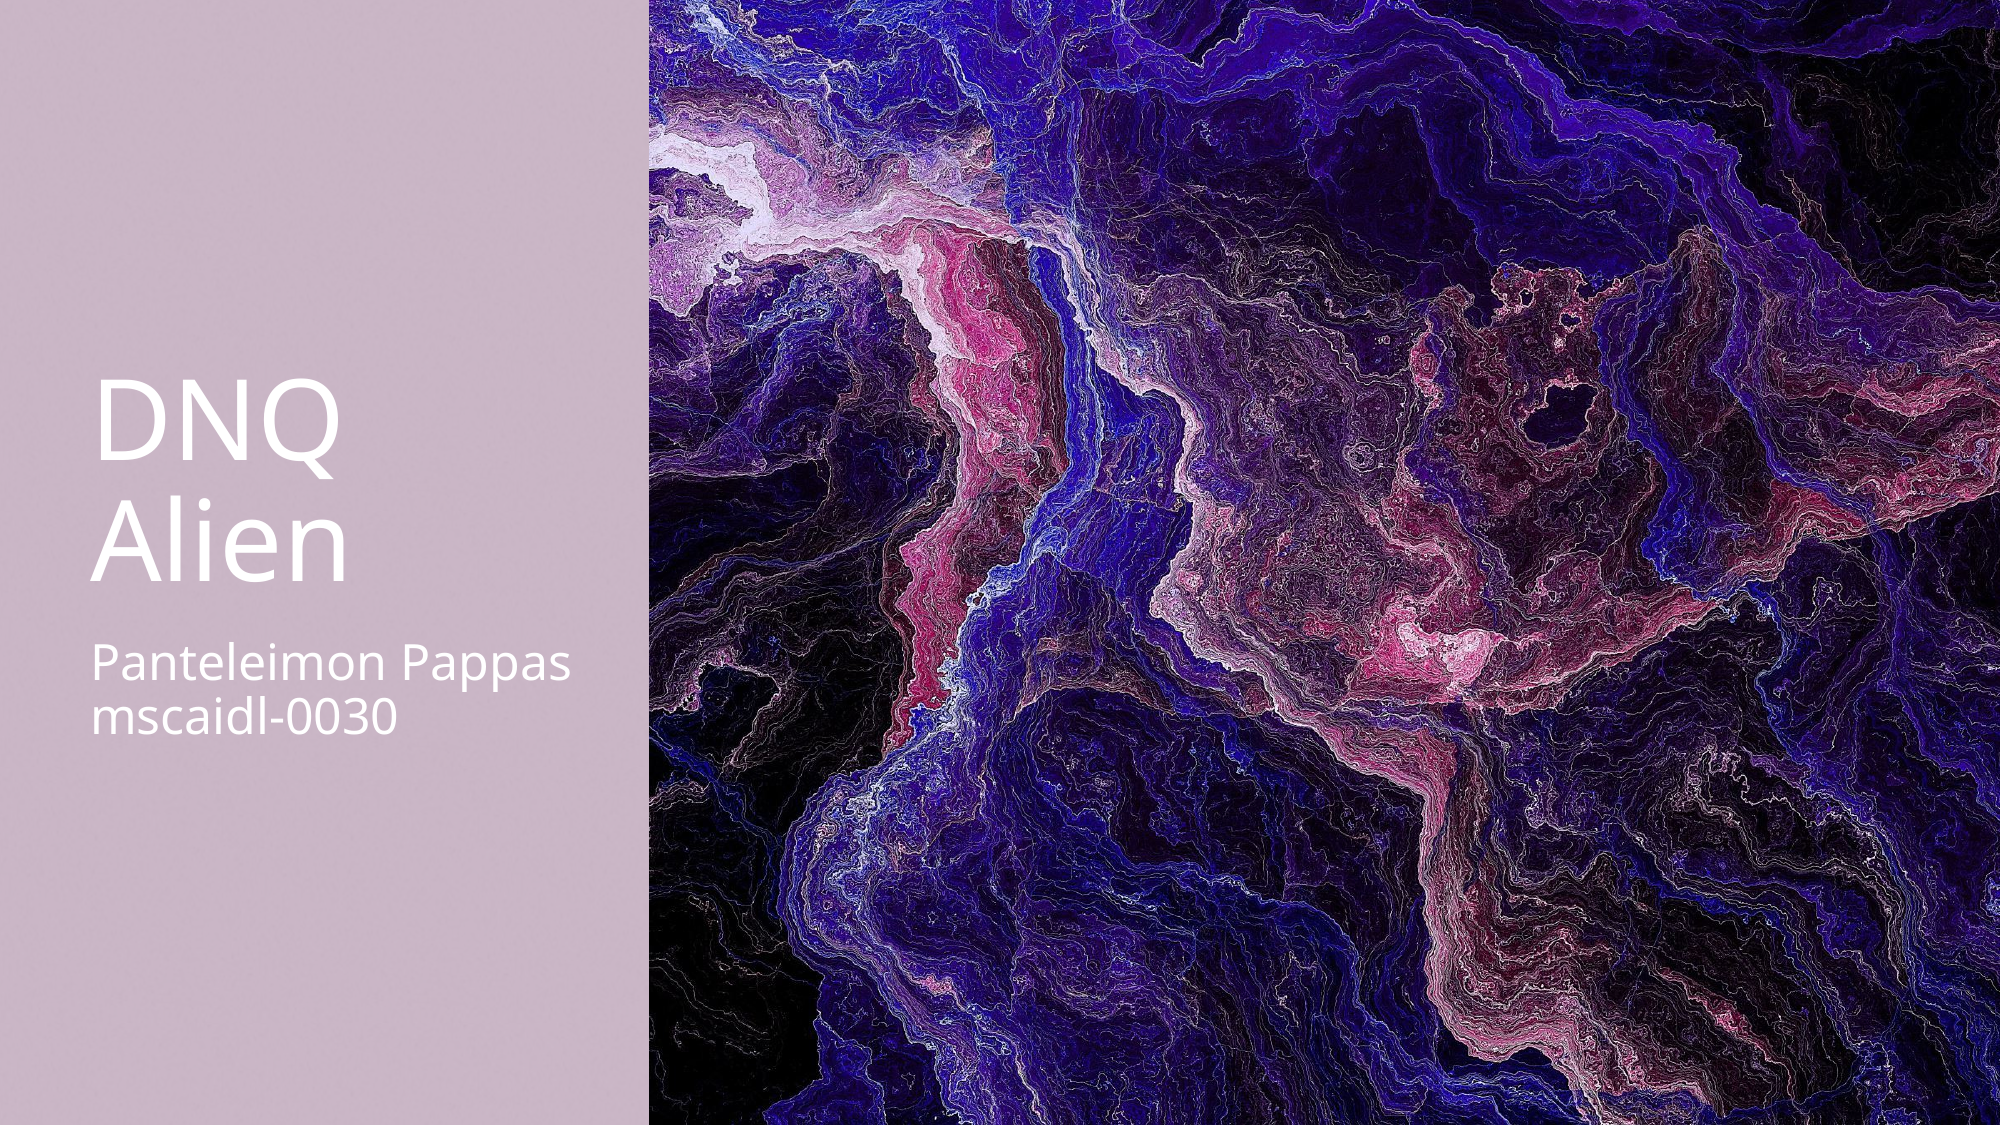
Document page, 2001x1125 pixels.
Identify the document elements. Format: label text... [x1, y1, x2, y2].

text_box [0, 0, 649, 1125]
subtitle Panteleimon Pappas mscaidl-0030 [75, 630, 613, 1016]
title DNQ Alien [75, 111, 613, 614]
picture [649, 0, 2000, 1125]
